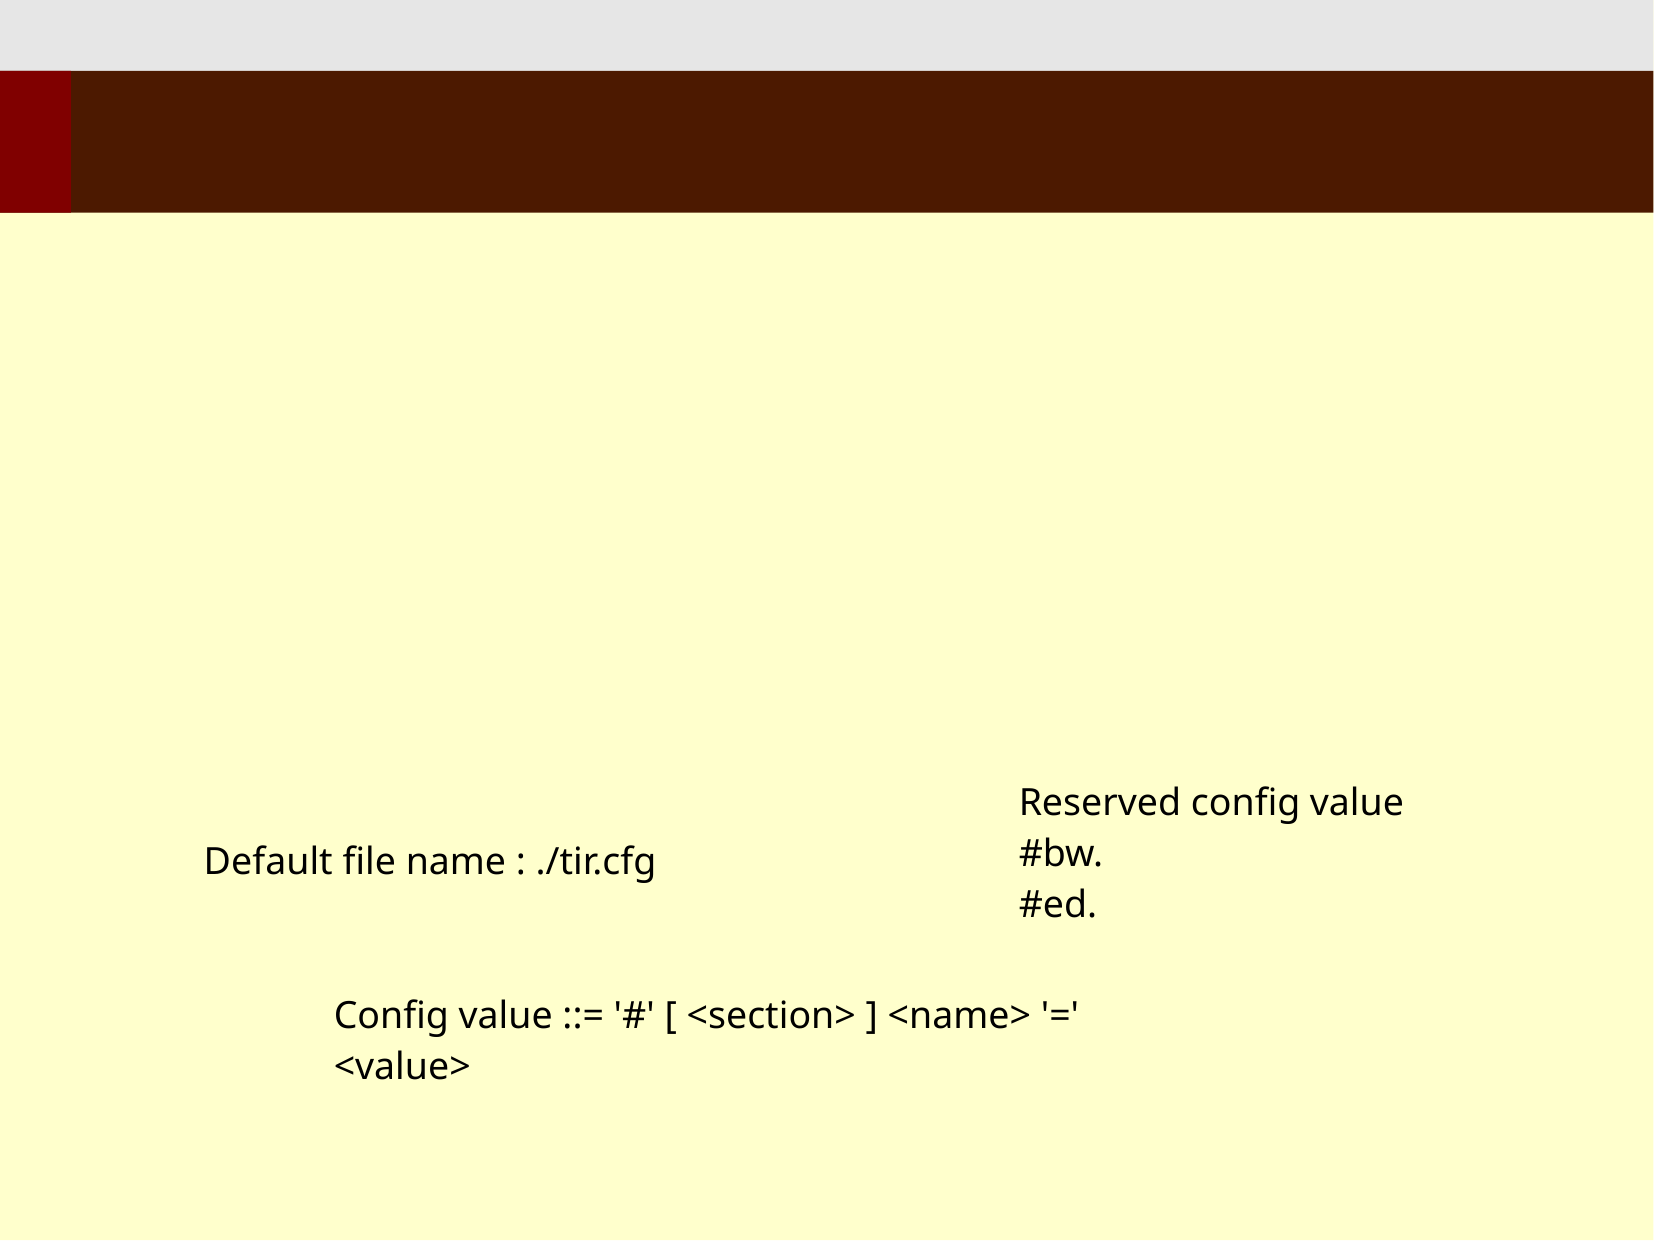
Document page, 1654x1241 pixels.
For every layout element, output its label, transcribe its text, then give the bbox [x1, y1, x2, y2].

text_box Reserved config value #bw. #ed. [1003, 767, 1654, 919]
text_box Default file name : ./tir.cfg [188, 826, 898, 887]
text_box Config value ::= '#' [ <section> ] <name> '=' <value> [318, 981, 1229, 1087]
